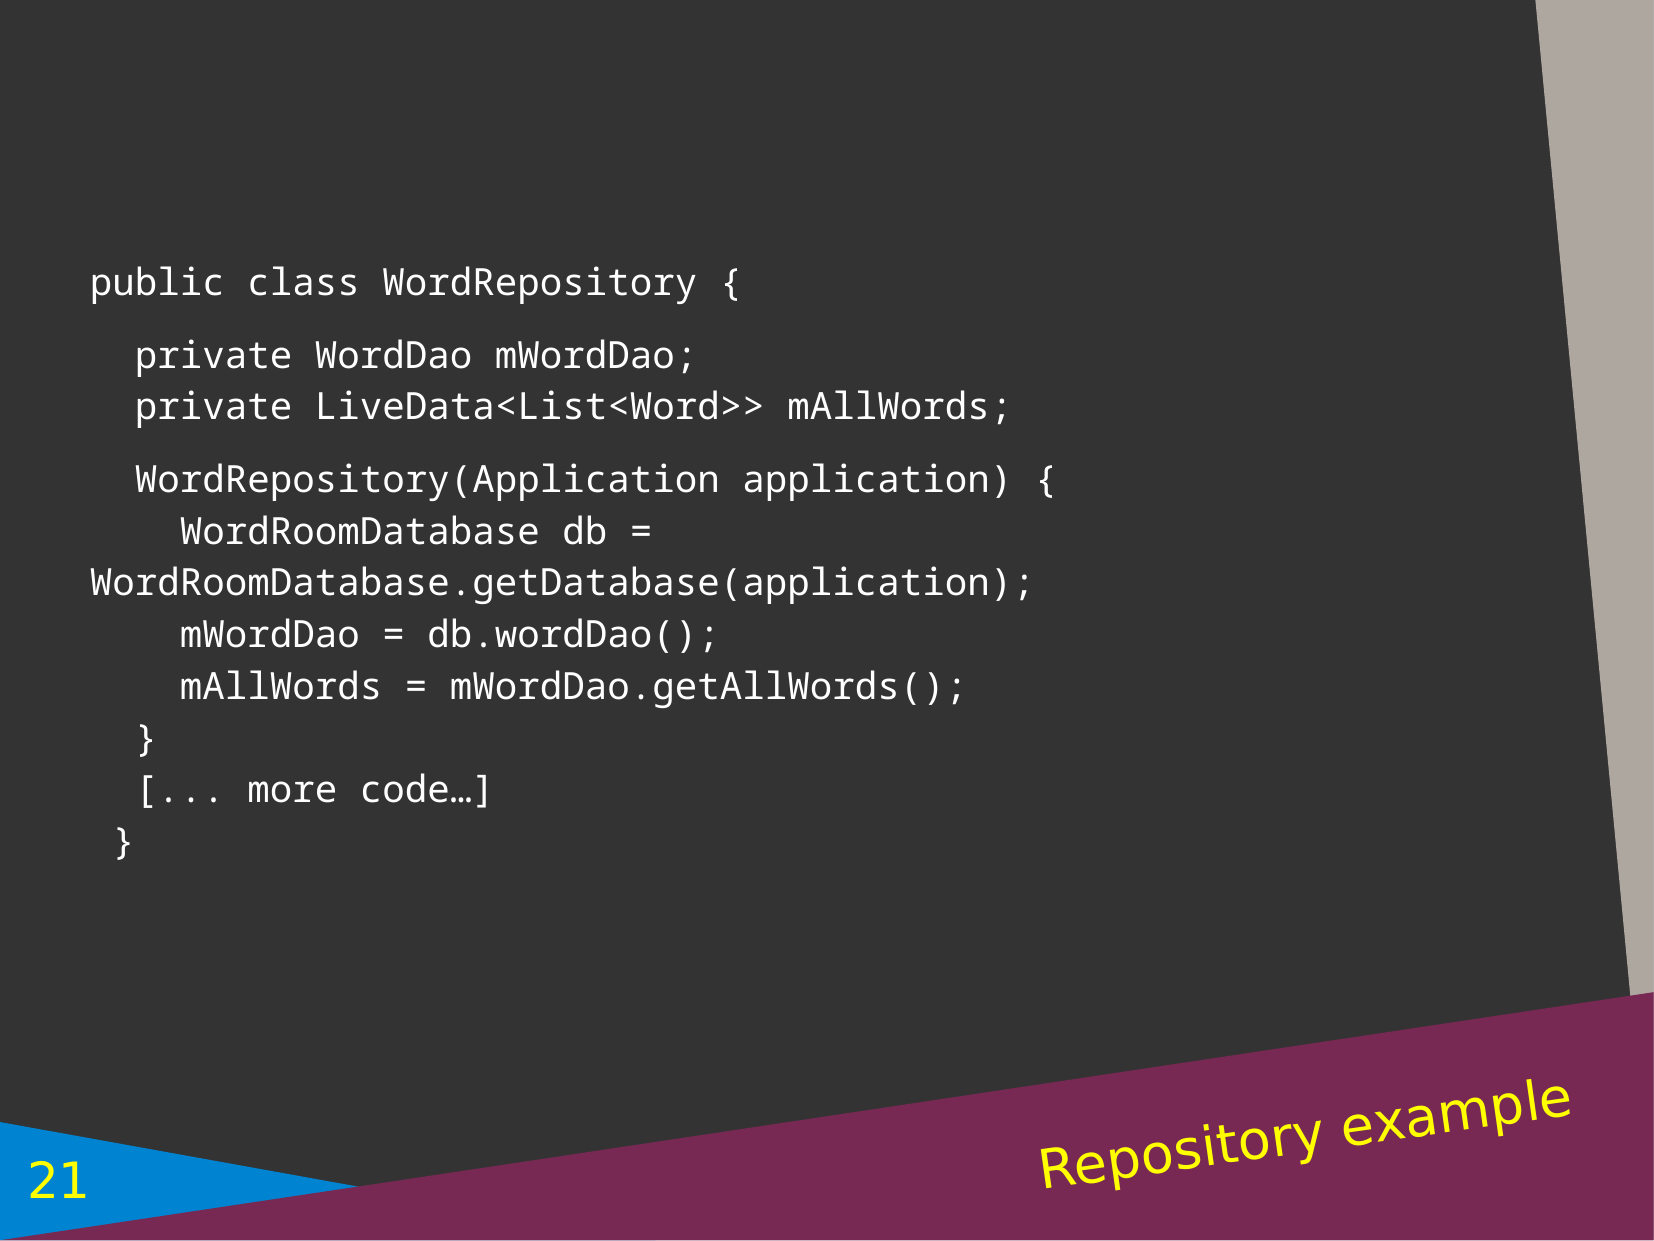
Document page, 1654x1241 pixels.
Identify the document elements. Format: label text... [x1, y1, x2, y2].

title Repository example [956, 995, 1654, 1241]
list public class WordRepository { private WordDao mWordDao; private LiveData<List<Word>> mAllWords; WordRepository(Application application) { WordRoomDatabase db = WordRoomDatabase.getDatabase(application); mWordDao = db.wordDao(); mAllWords = mWordDao.getAllWords(); } [... more code…] } [74, 236, 1524, 820]
